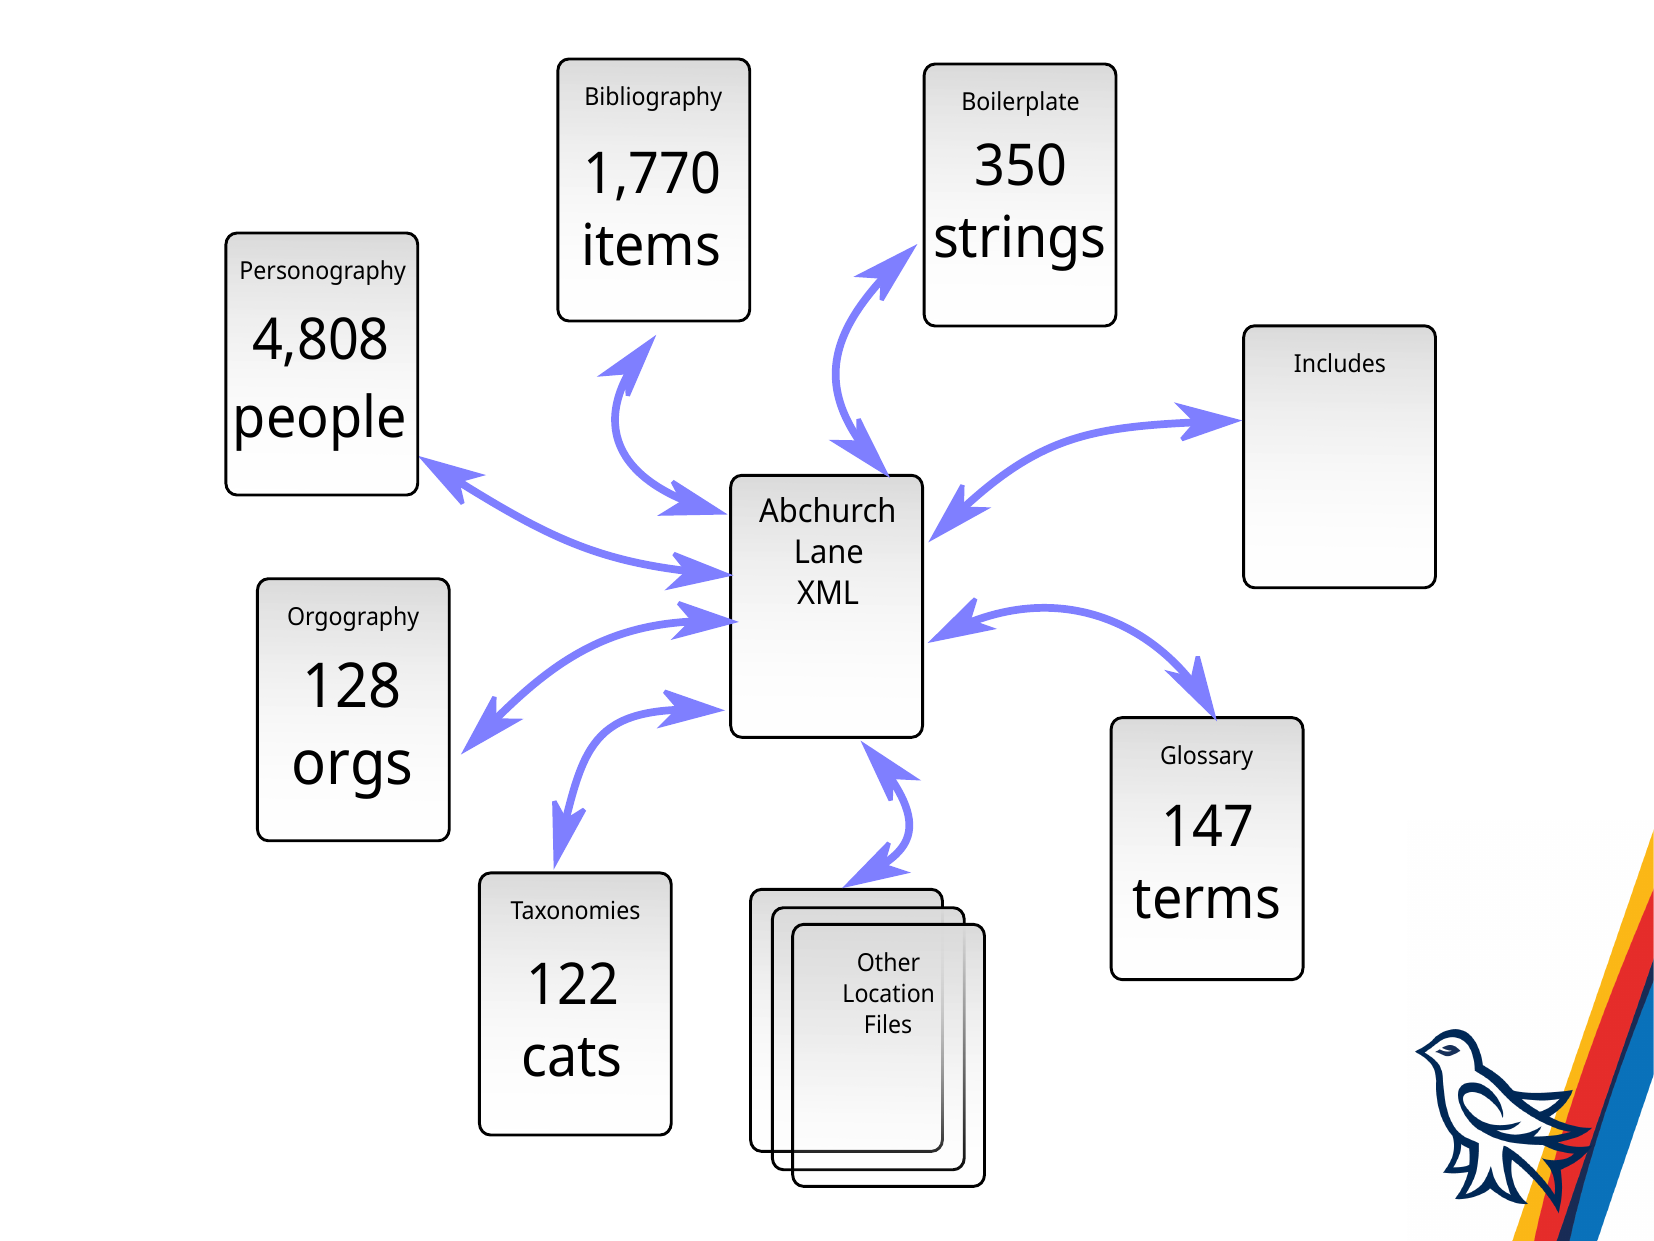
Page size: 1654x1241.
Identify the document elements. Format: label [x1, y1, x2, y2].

picture [178, 2, 1654, 1241]
